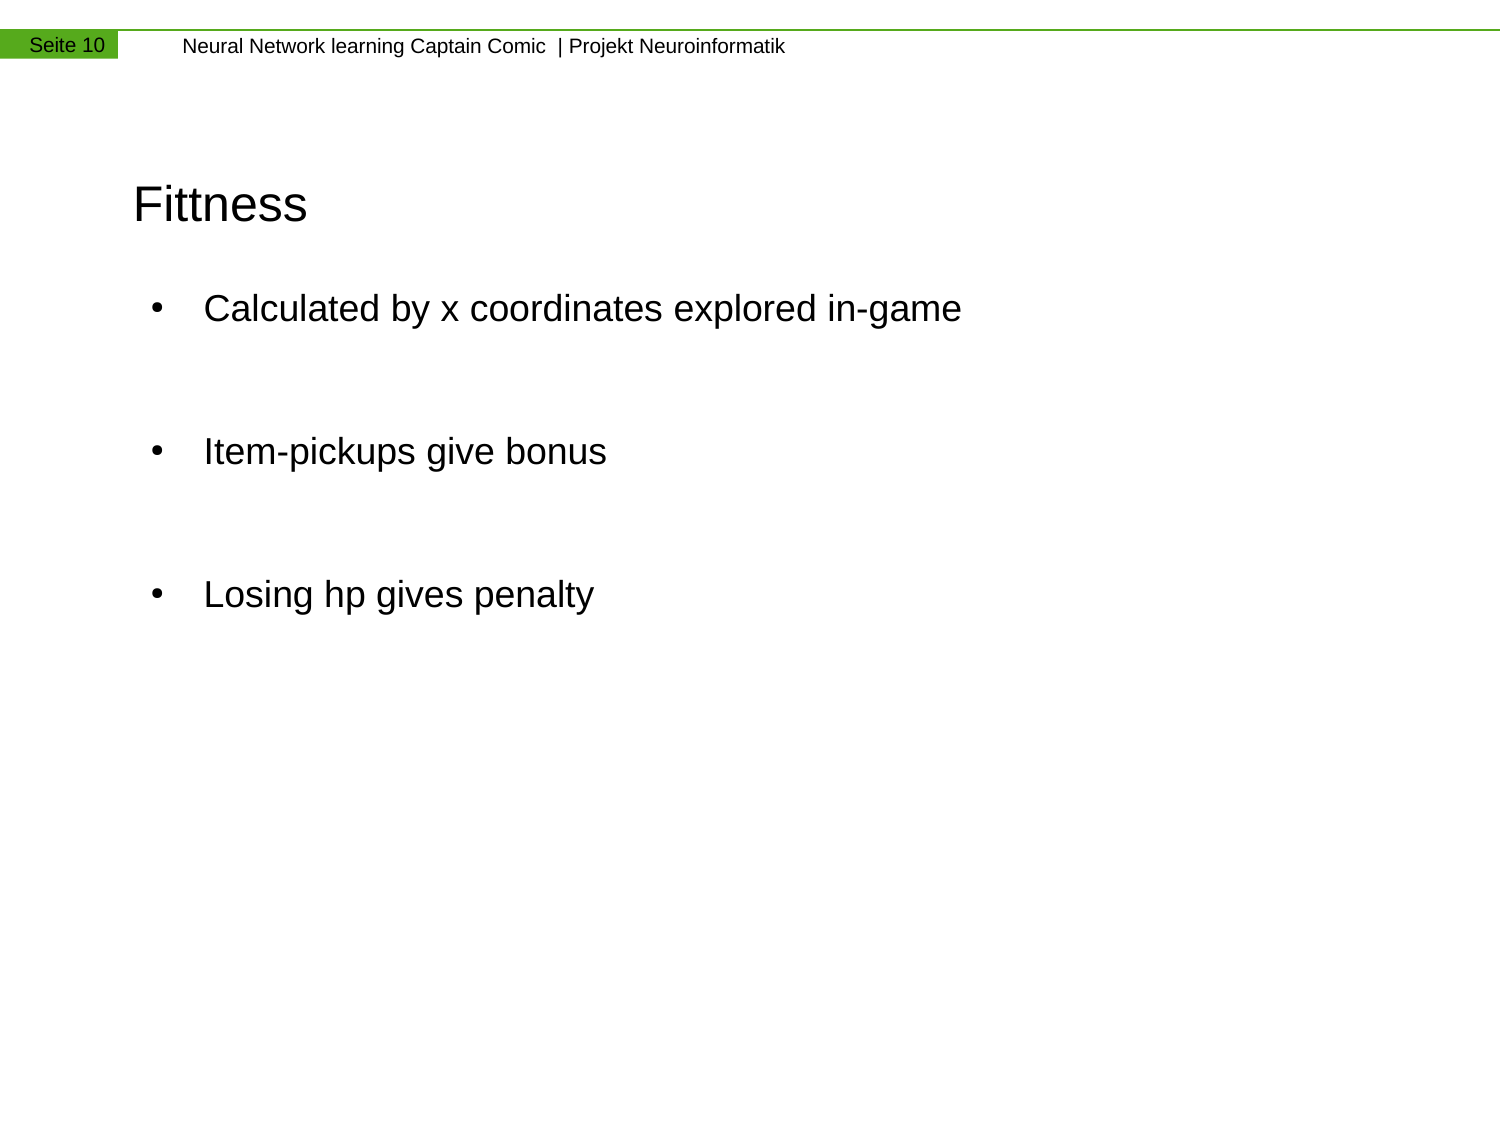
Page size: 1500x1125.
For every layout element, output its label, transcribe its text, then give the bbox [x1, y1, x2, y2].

list Calculated by x coordinates explored in-game Item-pickups give bonus Losing hp gives penalty [132, 287, 1371, 888]
title Fittness [132, 149, 1413, 258]
